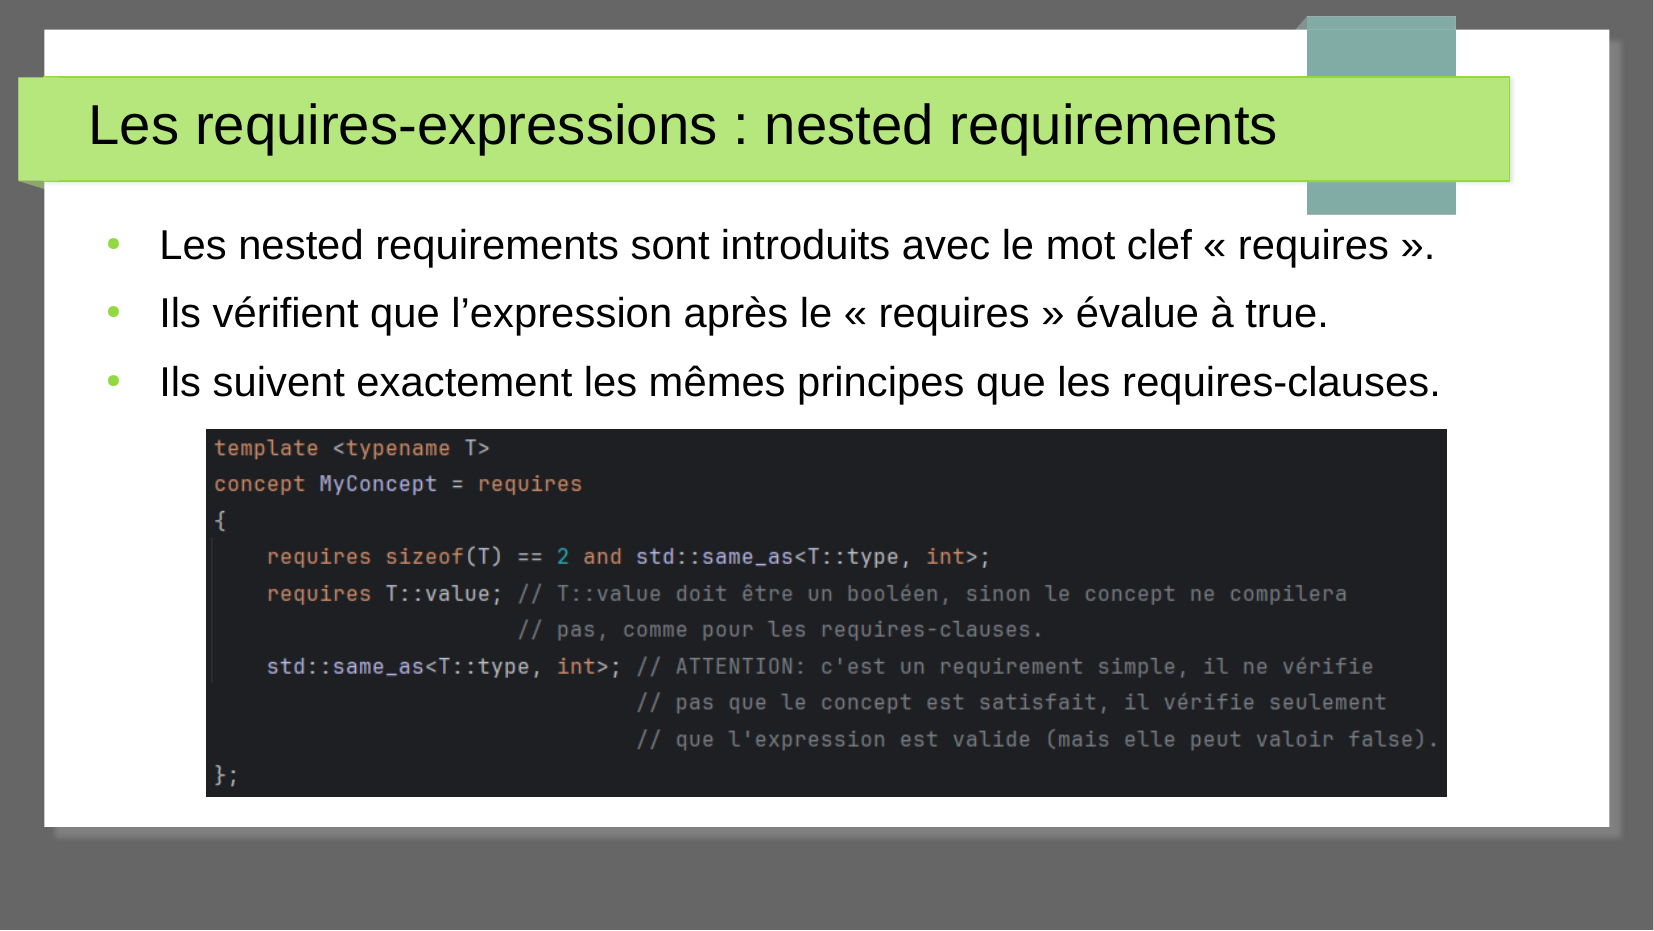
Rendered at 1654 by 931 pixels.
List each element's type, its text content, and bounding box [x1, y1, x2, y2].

picture [206, 429, 1447, 797]
list Les nested requirements sont introduits avec le mot clef « requires ». Ils vérifient que l’expression après le « requires » évalue à true. Ils suivent exactement les mêmes principes que les requires-clauses. [88, 221, 1565, 813]
title Les requires-expressions : nested requirements [88, 73, 1506, 178]
